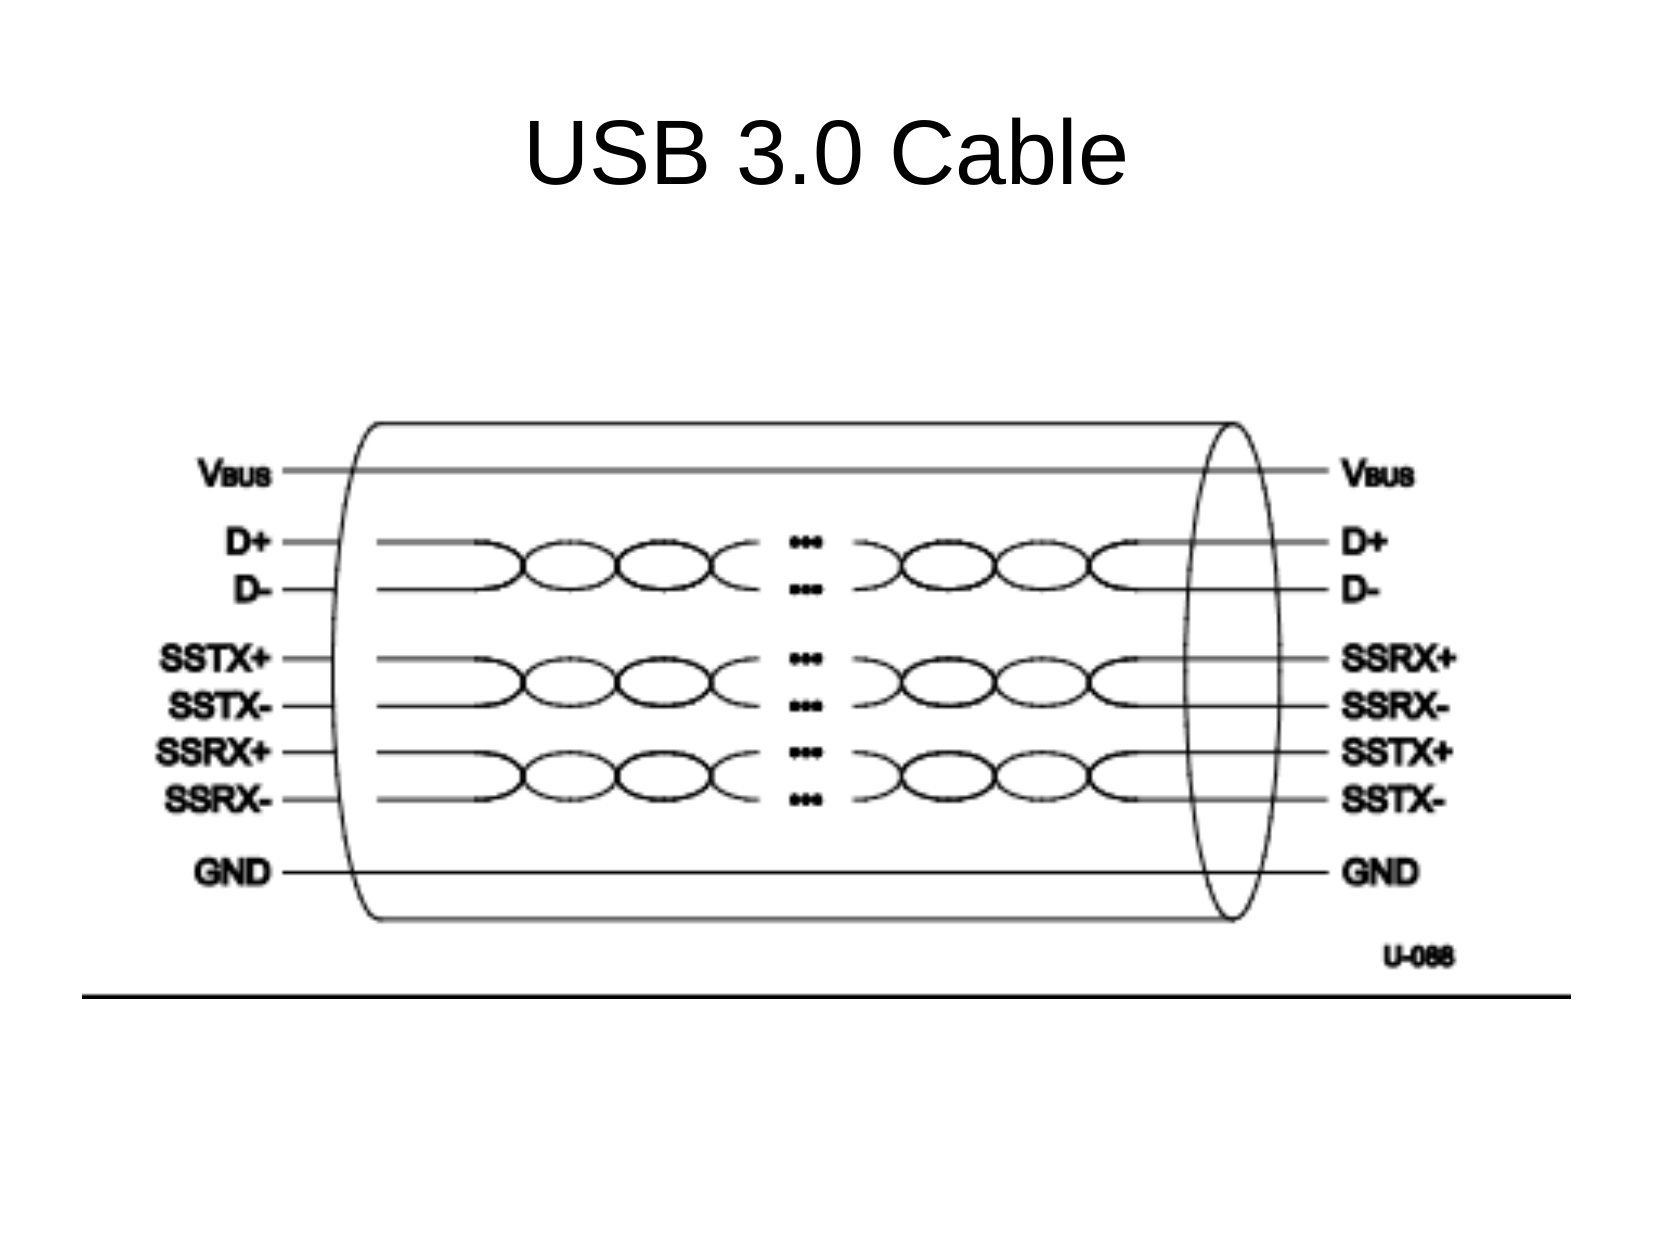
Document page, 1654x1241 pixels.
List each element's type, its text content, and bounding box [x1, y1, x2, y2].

title USB 3.0 Cable [82, 49, 1571, 257]
picture [82, 400, 1571, 999]
